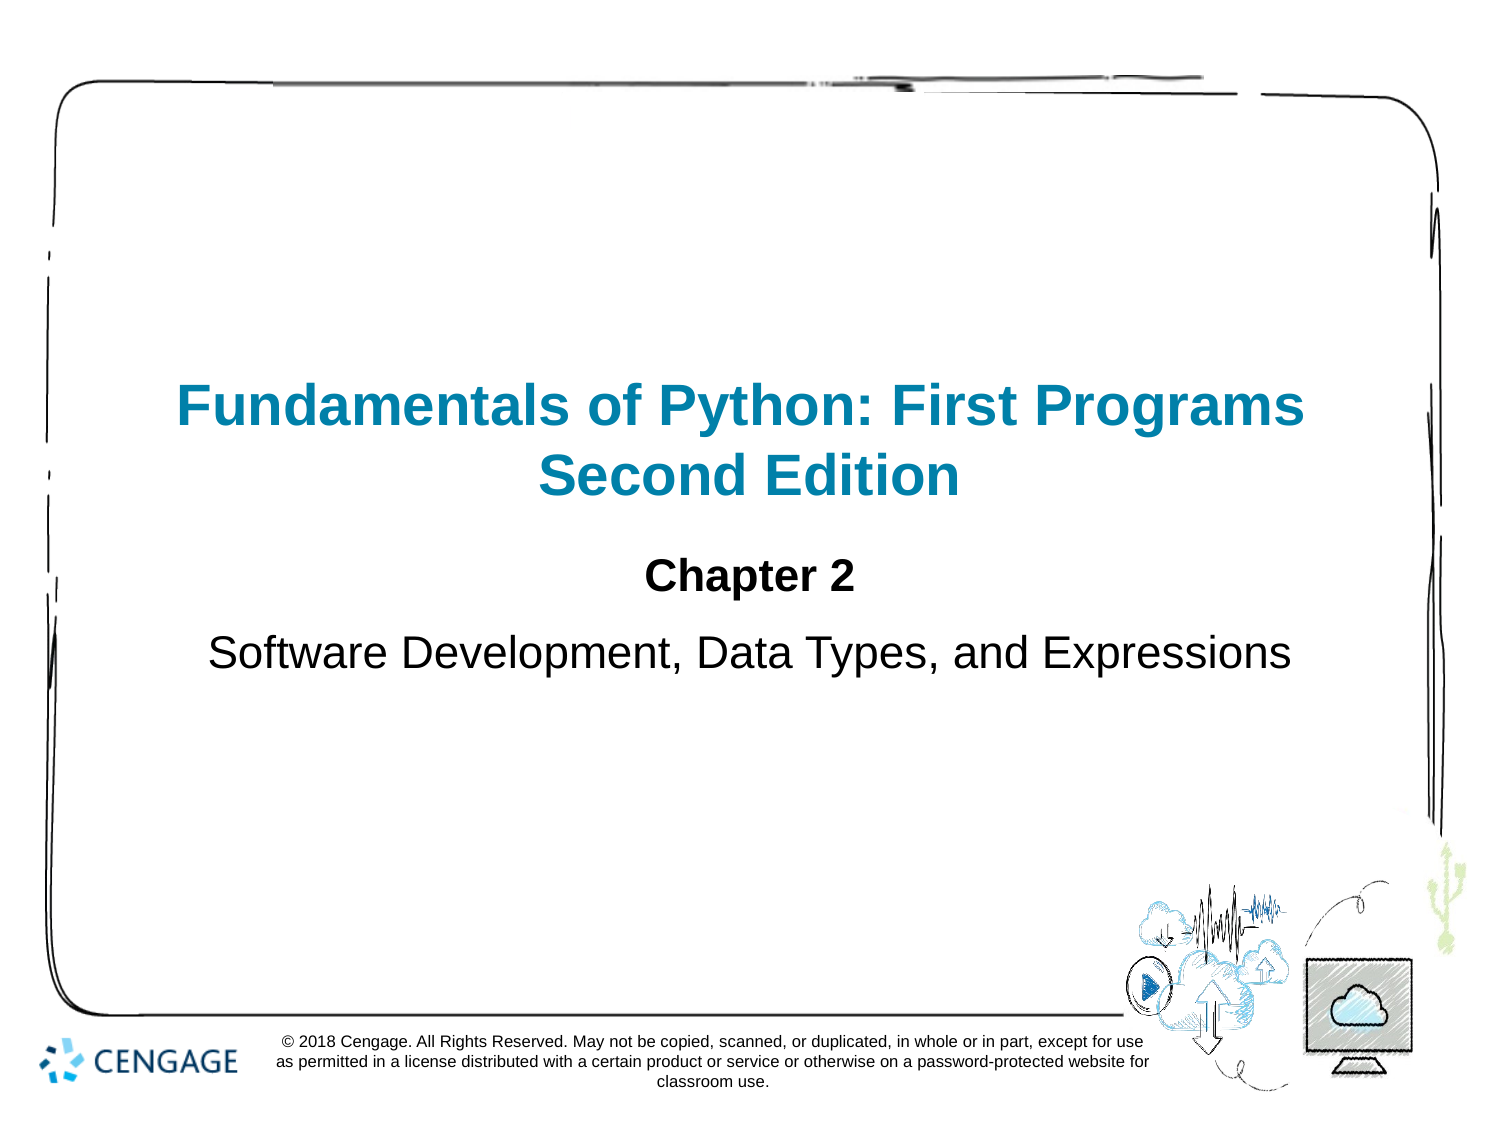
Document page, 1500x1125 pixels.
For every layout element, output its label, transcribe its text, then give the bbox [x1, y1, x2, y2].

footer © 2018 Cengage. All Rights Reserved. May not be copied, scanned, or duplicated, in whole or in part, except for use as permitted in a license distributed with a certain product or service or otherwise on a password-protected website for classroom use. [257, 1030, 1170, 1091]
picture [1302, 864, 1413, 1079]
subtitle Chapter 2 Software Development, Data Types, and Expressions [114, 549, 1386, 681]
picture [19, 41, 1475, 1113]
title Fundamentals of Python: First Programs Second Edition [114, 365, 1386, 507]
